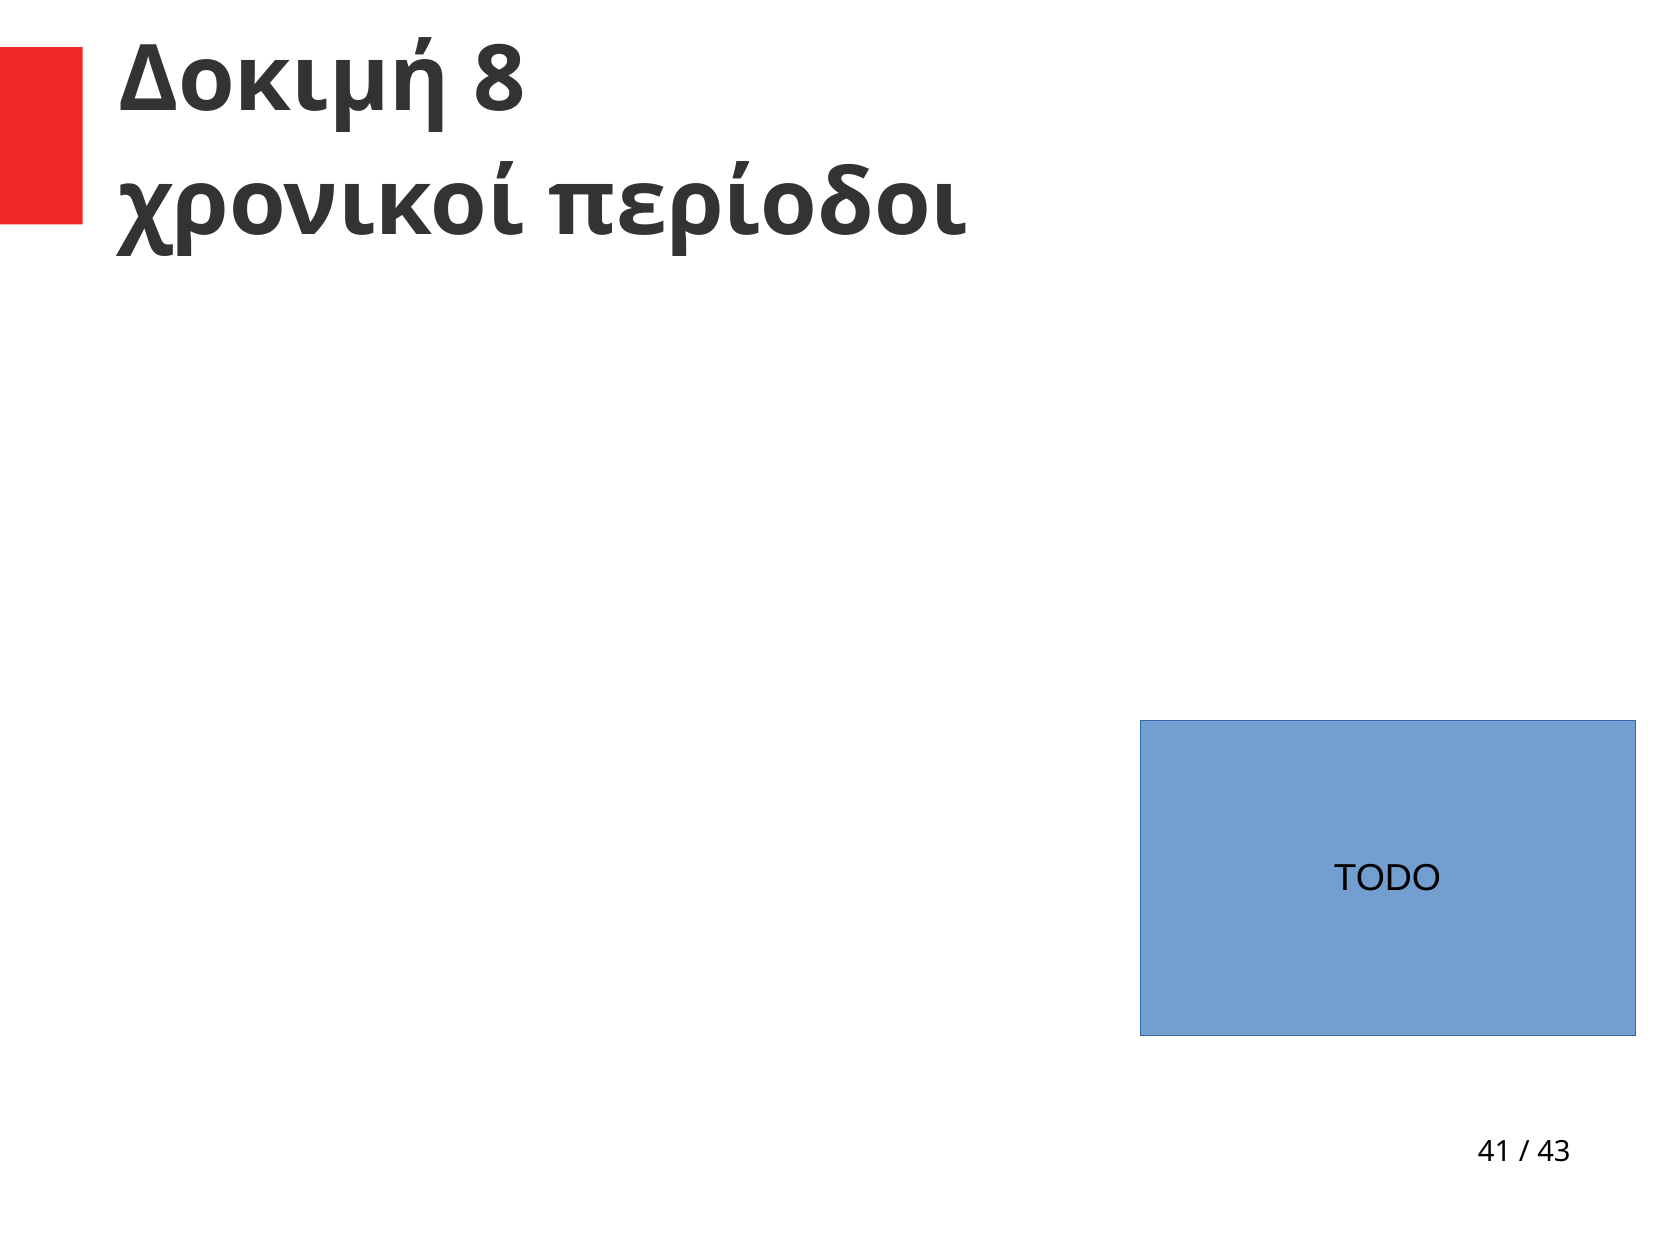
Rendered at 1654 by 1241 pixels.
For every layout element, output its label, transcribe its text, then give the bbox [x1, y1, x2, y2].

text_box TODO [1140, 720, 1636, 1036]
title Δοκιμή 8 χρονικοί περίοδοι [118, 30, 1606, 245]
